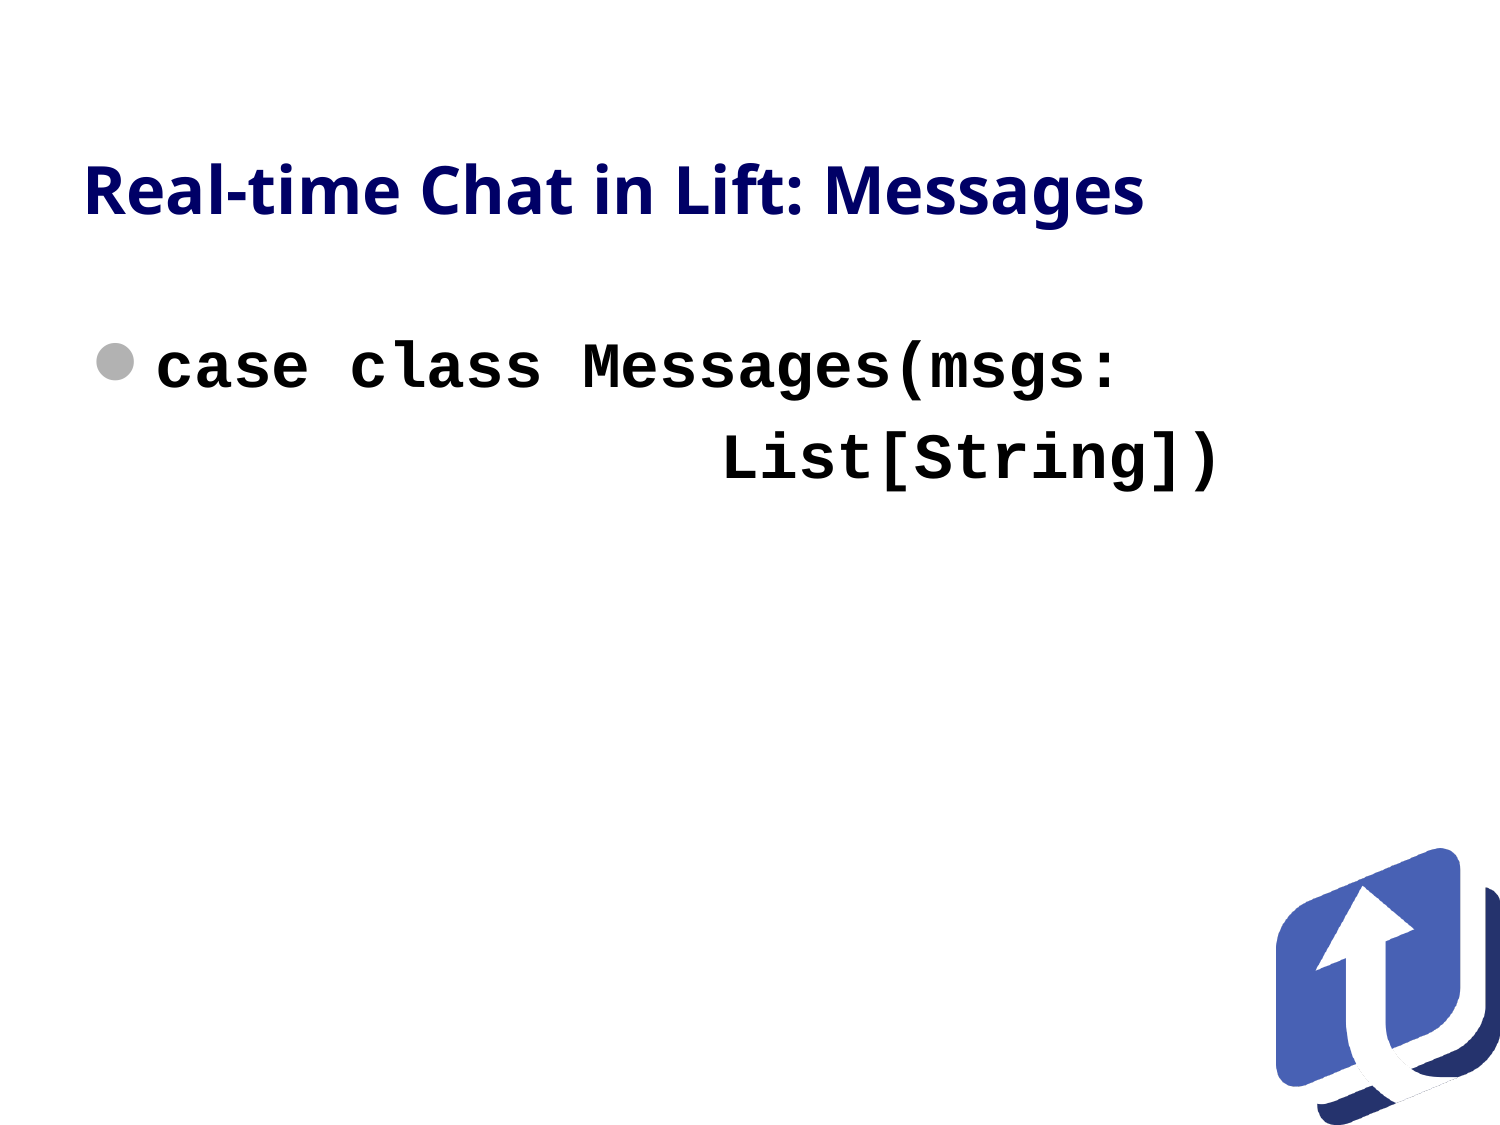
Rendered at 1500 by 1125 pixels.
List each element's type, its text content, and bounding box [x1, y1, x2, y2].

list case class Messages(msgs: List[String]) [74, 307, 1273, 1085]
title Real-time Chat in Lift: Messages [74, 98, 1423, 242]
picture [1276, 848, 1500, 1125]
